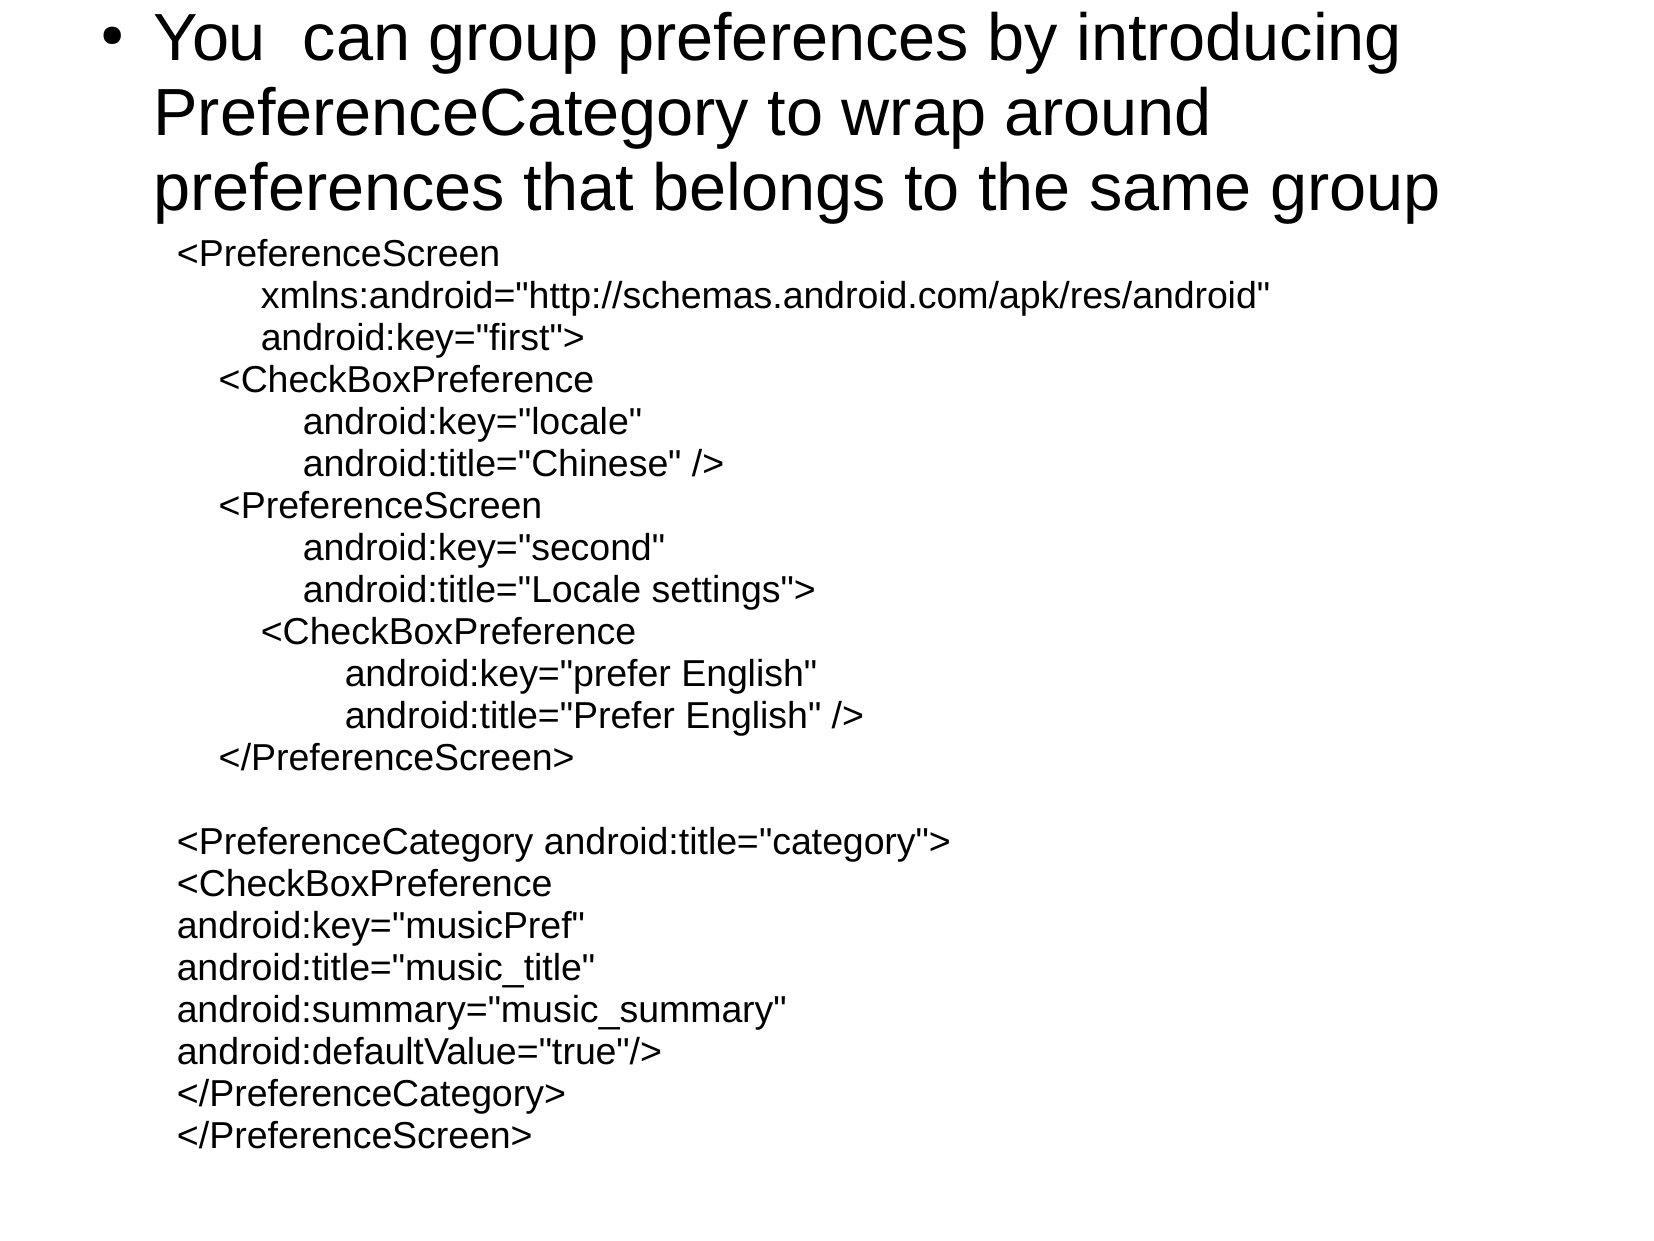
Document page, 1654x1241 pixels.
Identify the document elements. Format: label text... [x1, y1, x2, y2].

list You can group preferences by introducing PreferenceCategory to wrap around preferences that belongs to the same group [82, 0, 1571, 1238]
text_box <PreferenceScreen xmlns:android="http://schemas.android.com/apk/res/android" android:key="first"> <CheckBoxPreference android:key="locale" android:title="Chinese" /> <PreferenceScreen android:key="second" android:title="Locale settings"> <CheckBoxPreference android:key="prefer English" android:title="Prefer English" /> </PreferenceScreen> <PreferenceCategory android:title="category"> <CheckBoxPreference android:key="musicPref" android:title="music_title" android:summary="music_summary" android:defaultValue="true"/> </PreferenceCategory> </PreferenceScreen> [162, 225, 1501, 1241]
